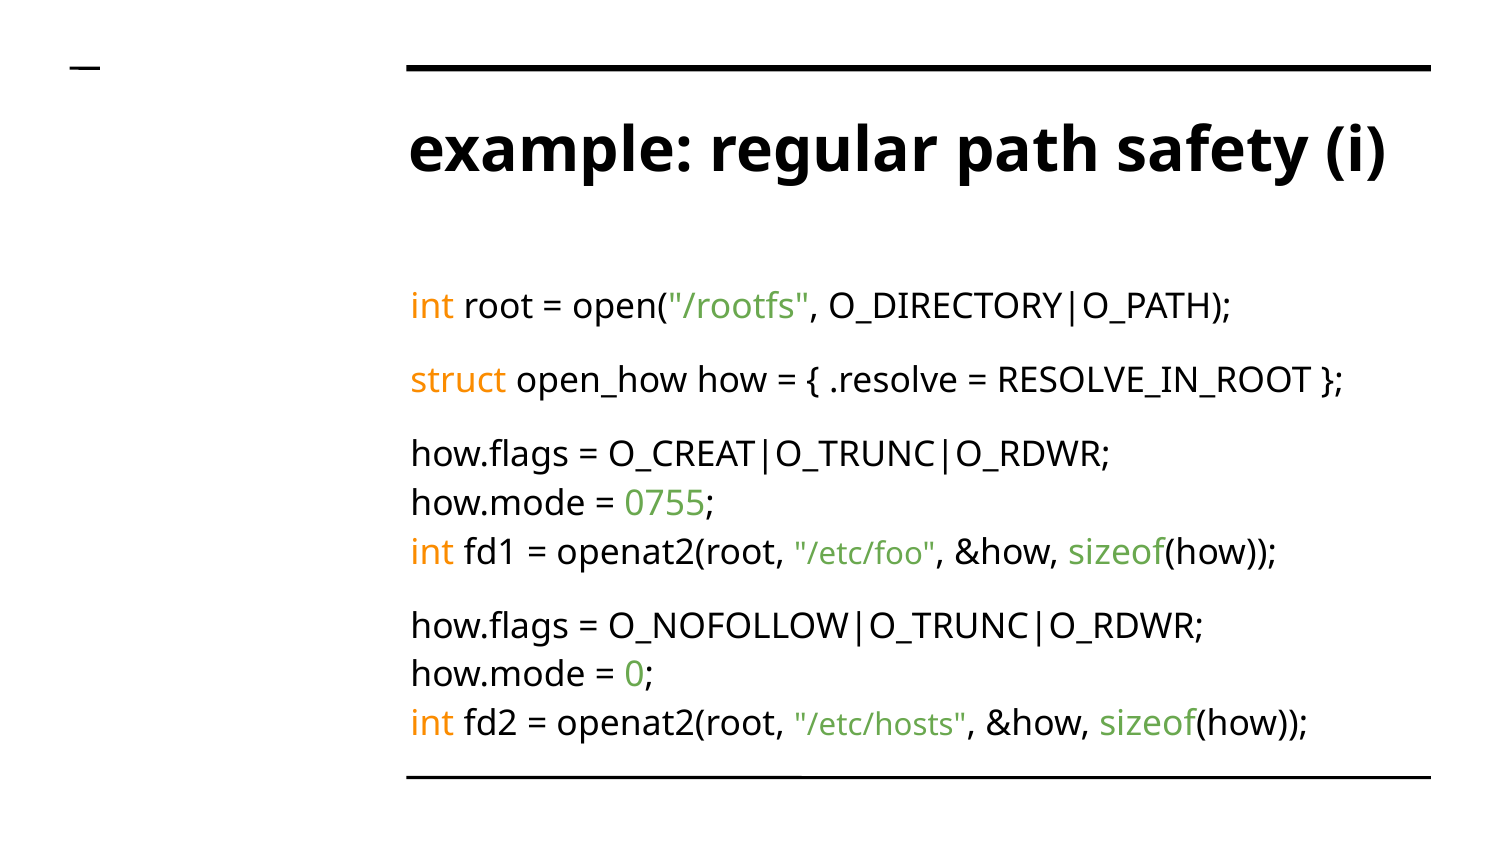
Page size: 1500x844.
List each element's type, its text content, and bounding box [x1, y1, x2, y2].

list int root = open("/rootfs", O_DIRECTORY|O_PATH); struct open_how how = { .resolve = RESOLVE_IN_ROOT }; how.flags = O_CREAT|O_TRUNC|O_RDWR; how.mode = 0755; int fd1 = openat2(root, "/etc/foo", &how, sizeof(how)); how.flags = O_NOFOLLOW|O_TRUNC|O_RDWR; how.mode = 0; int fd2 = openat2(root, "/etc/hosts", &how, sizeof(how)); [395, 261, 1433, 755]
title example: regular path safety (i) [393, 94, 1431, 199]
